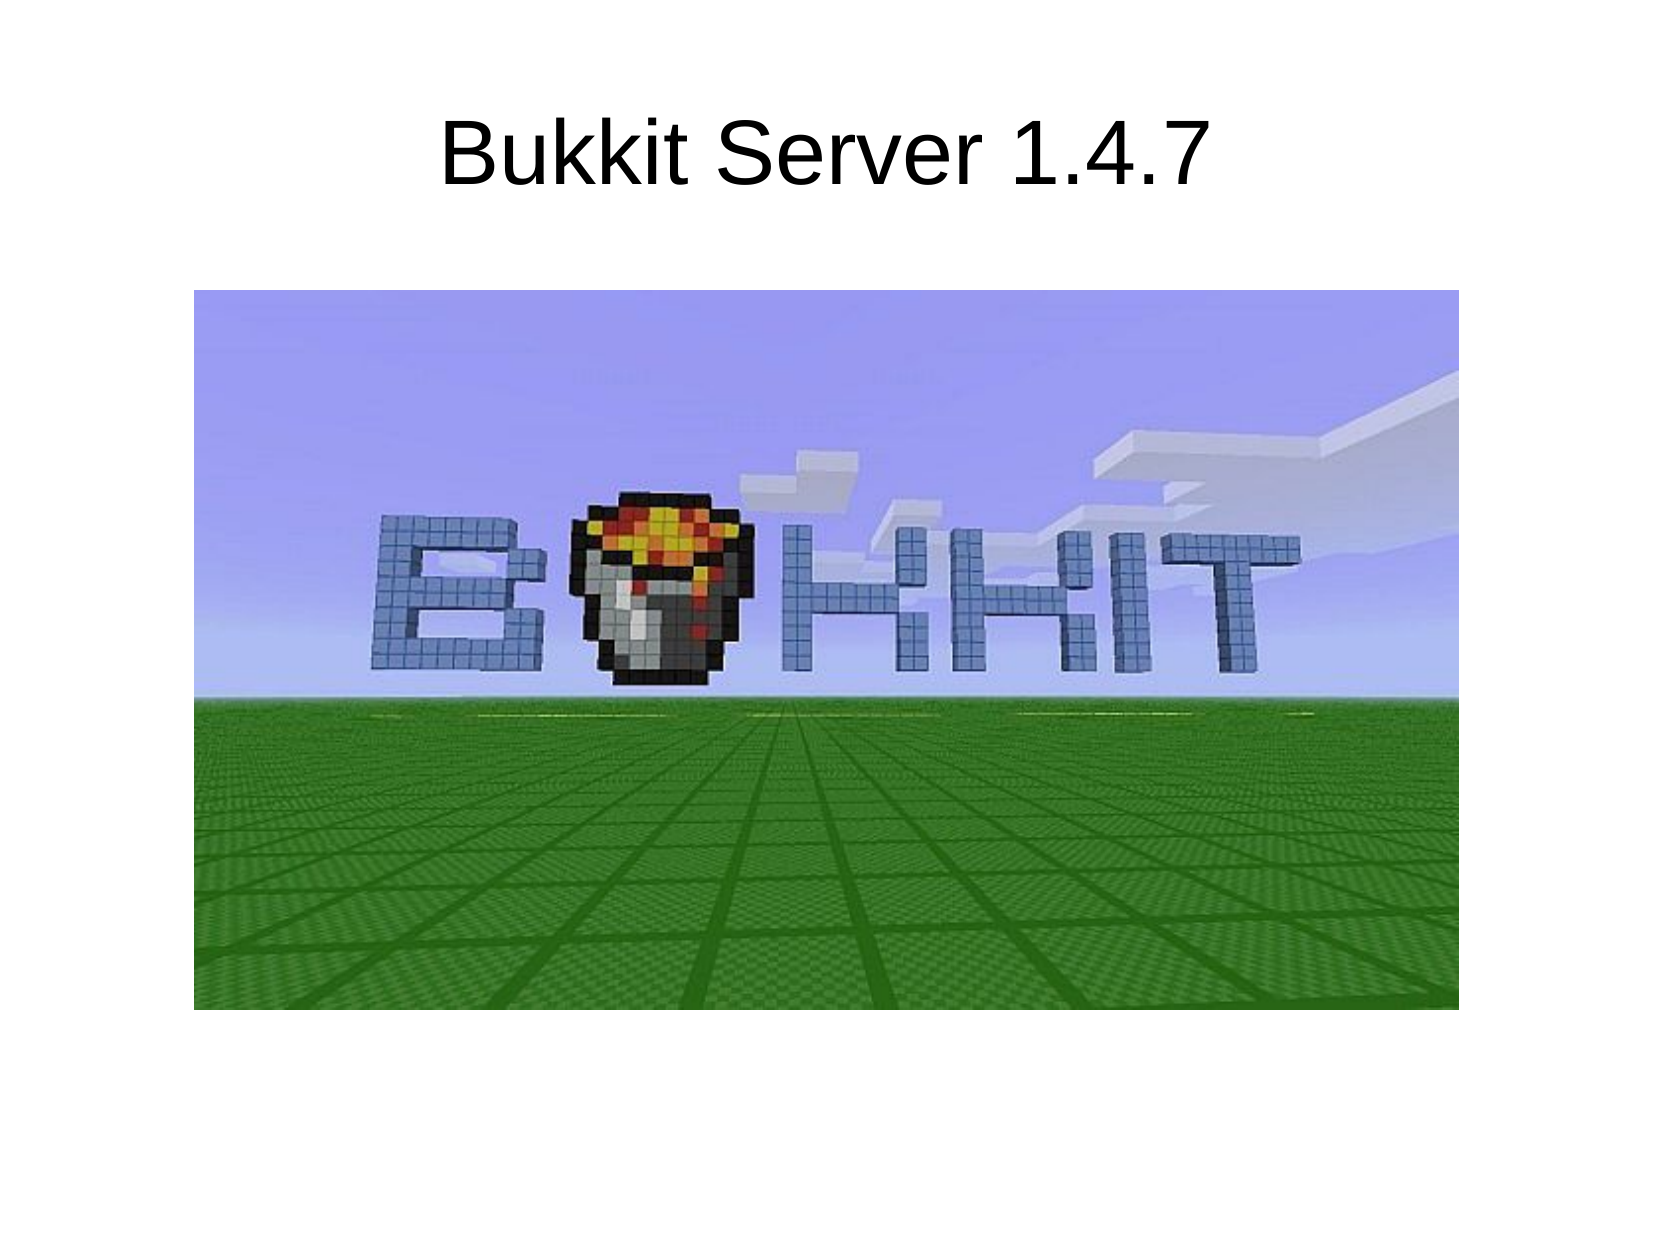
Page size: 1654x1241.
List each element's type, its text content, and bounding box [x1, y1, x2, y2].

title Bukkit Server 1.4.7 [82, 49, 1571, 257]
picture [194, 290, 1459, 1010]
